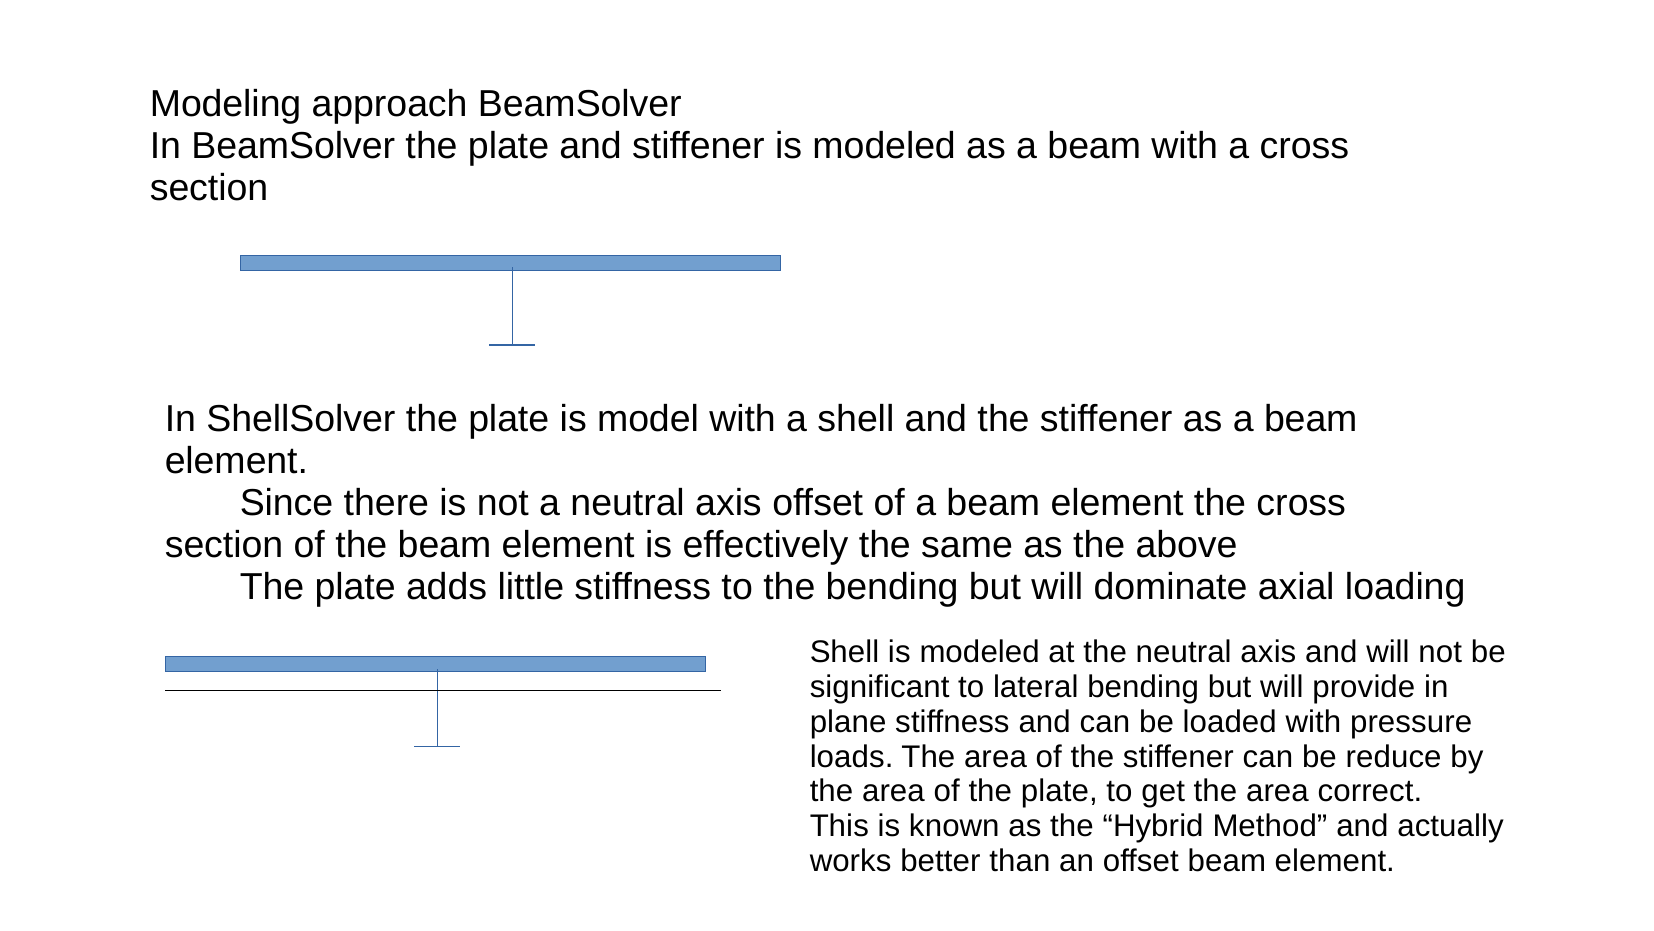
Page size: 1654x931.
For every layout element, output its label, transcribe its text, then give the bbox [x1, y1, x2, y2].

text_box In ShellSolver the plate is model with a shell and the stiffener as a beam element. Since there is not a neutral axis offset of a beam element the cross section of the beam element is effectively the same as the above The plate adds little stiffness to the bending but will dominate axial loading [150, 390, 1486, 657]
text_box [240, 255, 781, 346]
text_box [165, 656, 706, 690]
text_box Shell is modeled at the neutral axis and will not be significant to lateral bending but will provide in plane stiffness and can be loaded with pressure loads. The area of the stiffener can be reduce by the area of the plate, to get the area correct. This is known as the “Hybrid Method” and actually works better than an offset beam element. [795, 627, 1531, 886]
text_box [414, 691, 460, 747]
text_box Modeling approach BeamSolver In BeamSolver the plate and stiffener is modeled as a beam with a cross section [135, 75, 1426, 216]
